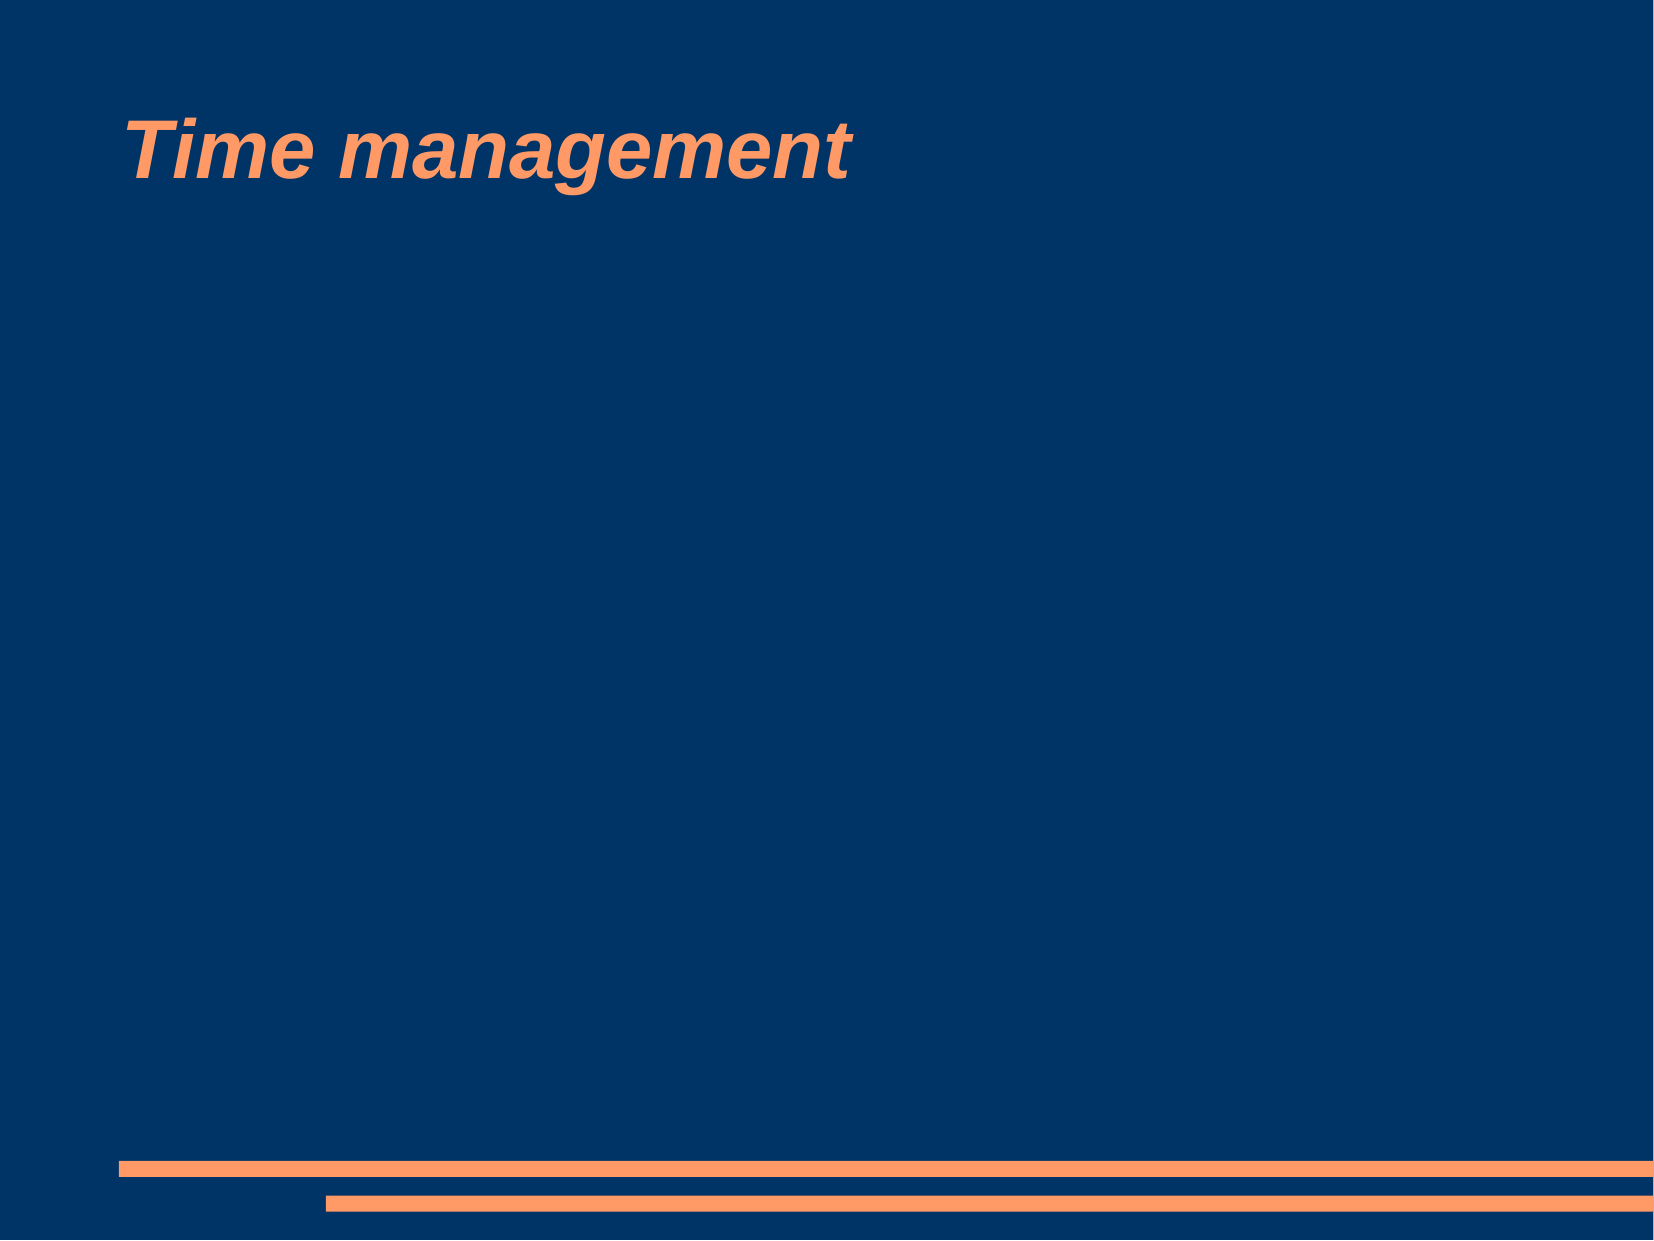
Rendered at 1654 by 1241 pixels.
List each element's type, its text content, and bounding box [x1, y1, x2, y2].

title Time management [121, 53, 1534, 247]
